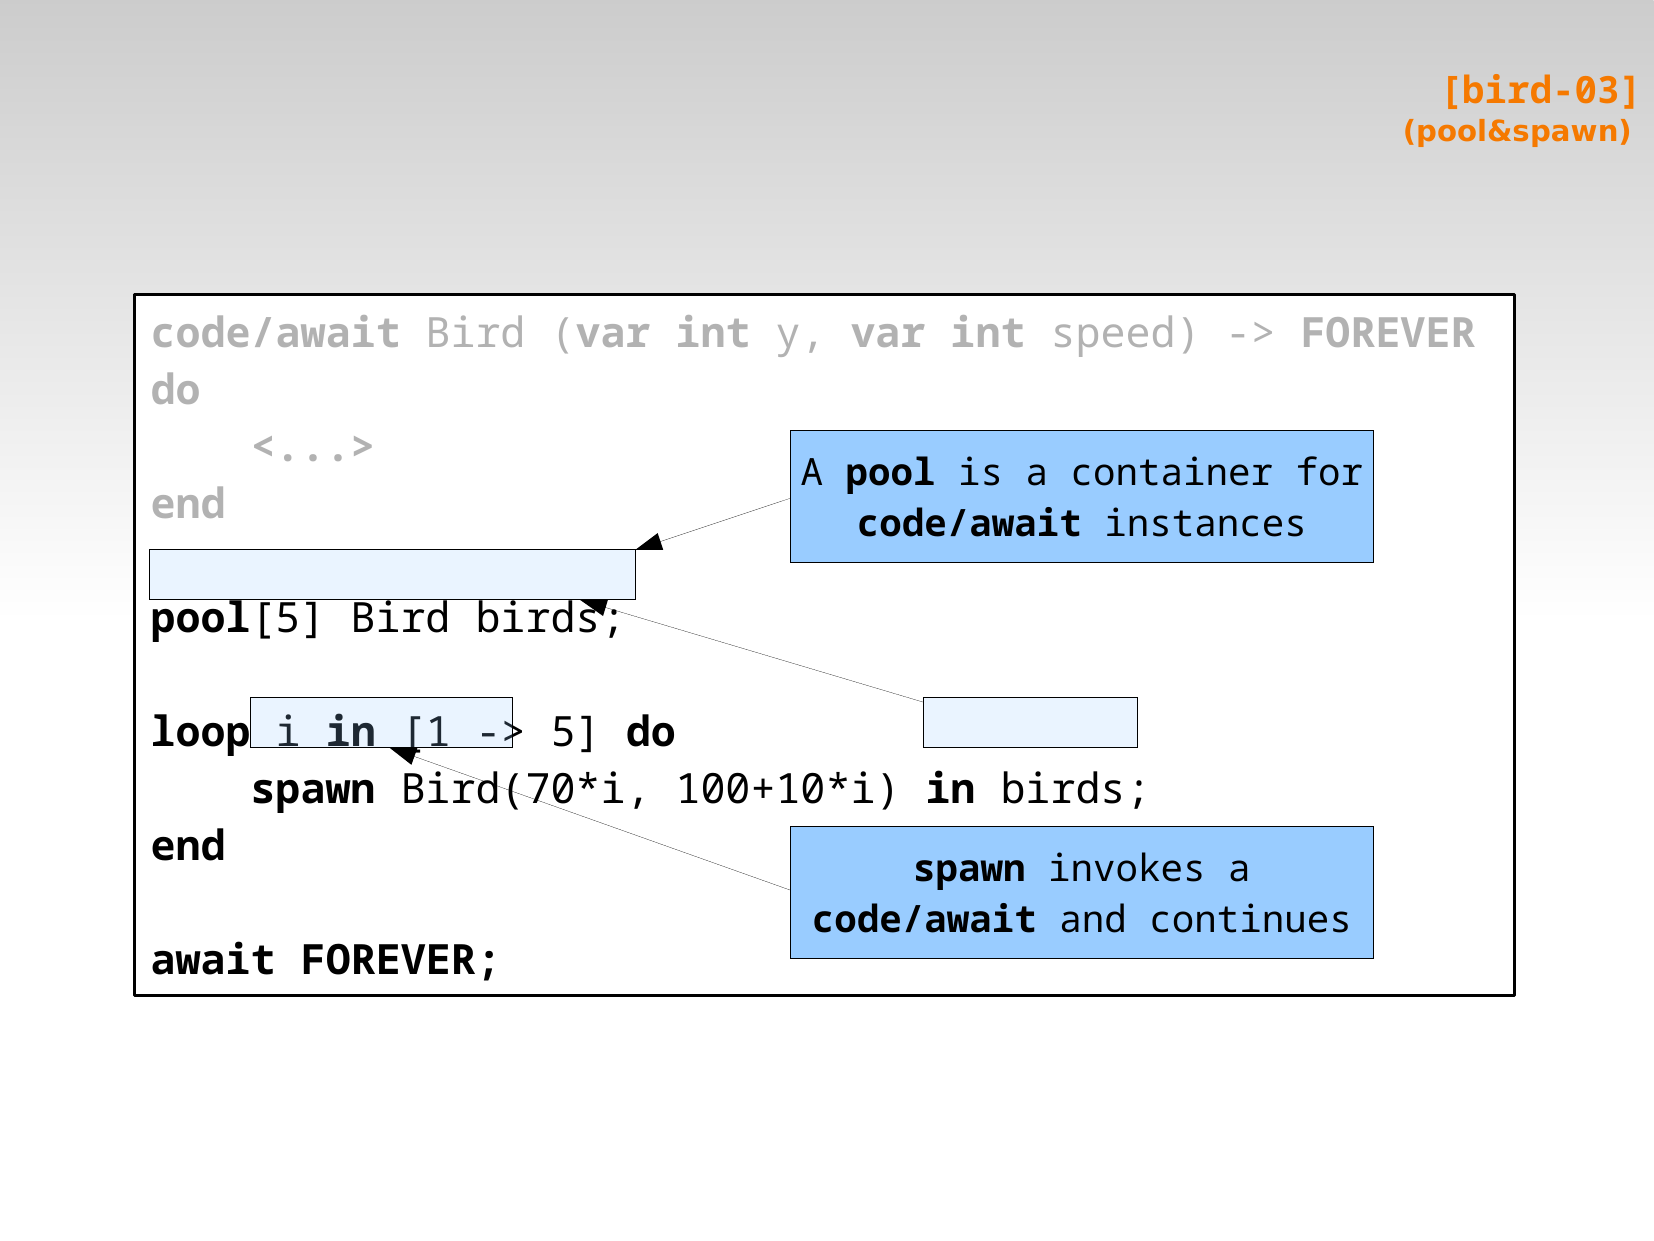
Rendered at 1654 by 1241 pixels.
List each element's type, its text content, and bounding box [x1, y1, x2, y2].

text_box spawn invokes a code/await and continues [790, 826, 1374, 959]
text_box [149, 549, 636, 600]
text_box code/await Bird (var int y, var int speed) -> FOREVER do <...> end pool[5] Bird birds; loop i in [1 -> 5] do spawn Bird(70*i, 100+10*i) in birds; end await FOREVER; [134, 294, 1515, 908]
title [bird-03] (pool&spawn) [153, 2, 1643, 210]
text_box [250, 697, 513, 748]
text_box A pool is a container for code/await instances [790, 430, 1374, 563]
text_box [923, 697, 1138, 748]
